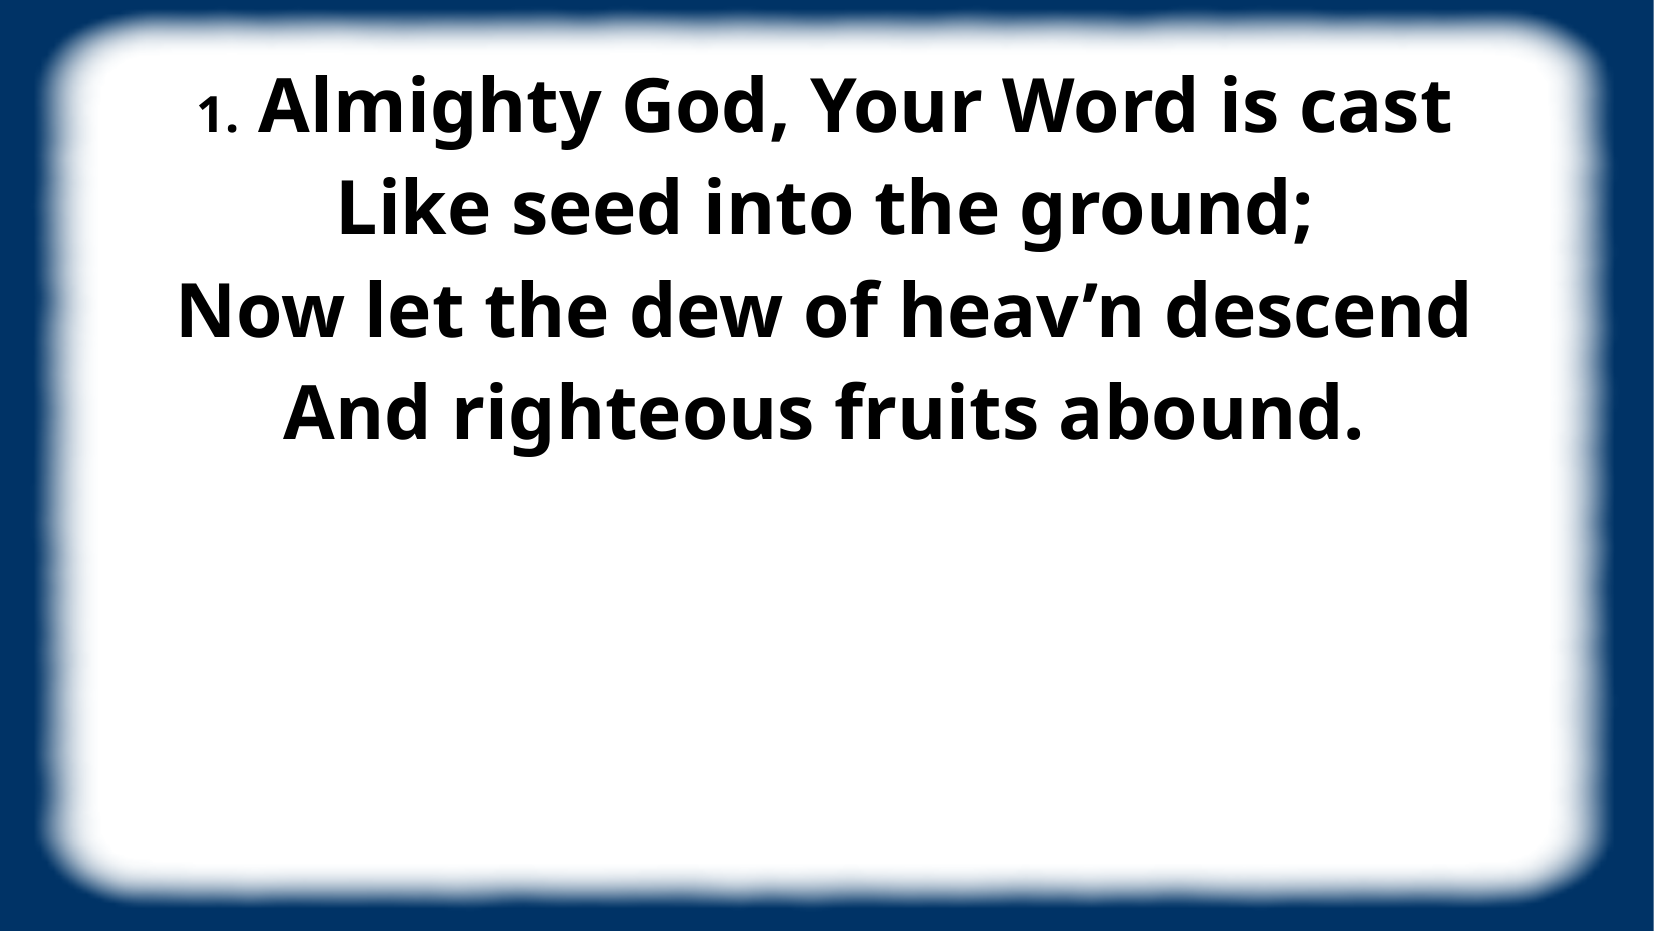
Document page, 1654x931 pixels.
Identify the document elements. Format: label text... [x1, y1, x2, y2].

text_box 1. Almighty God, Your Word is cast Like seed into the ground; Now let the dew of heav’n descend And righteous fruits abound. [75, 45, 1576, 460]
picture [0, 0, 1654, 931]
